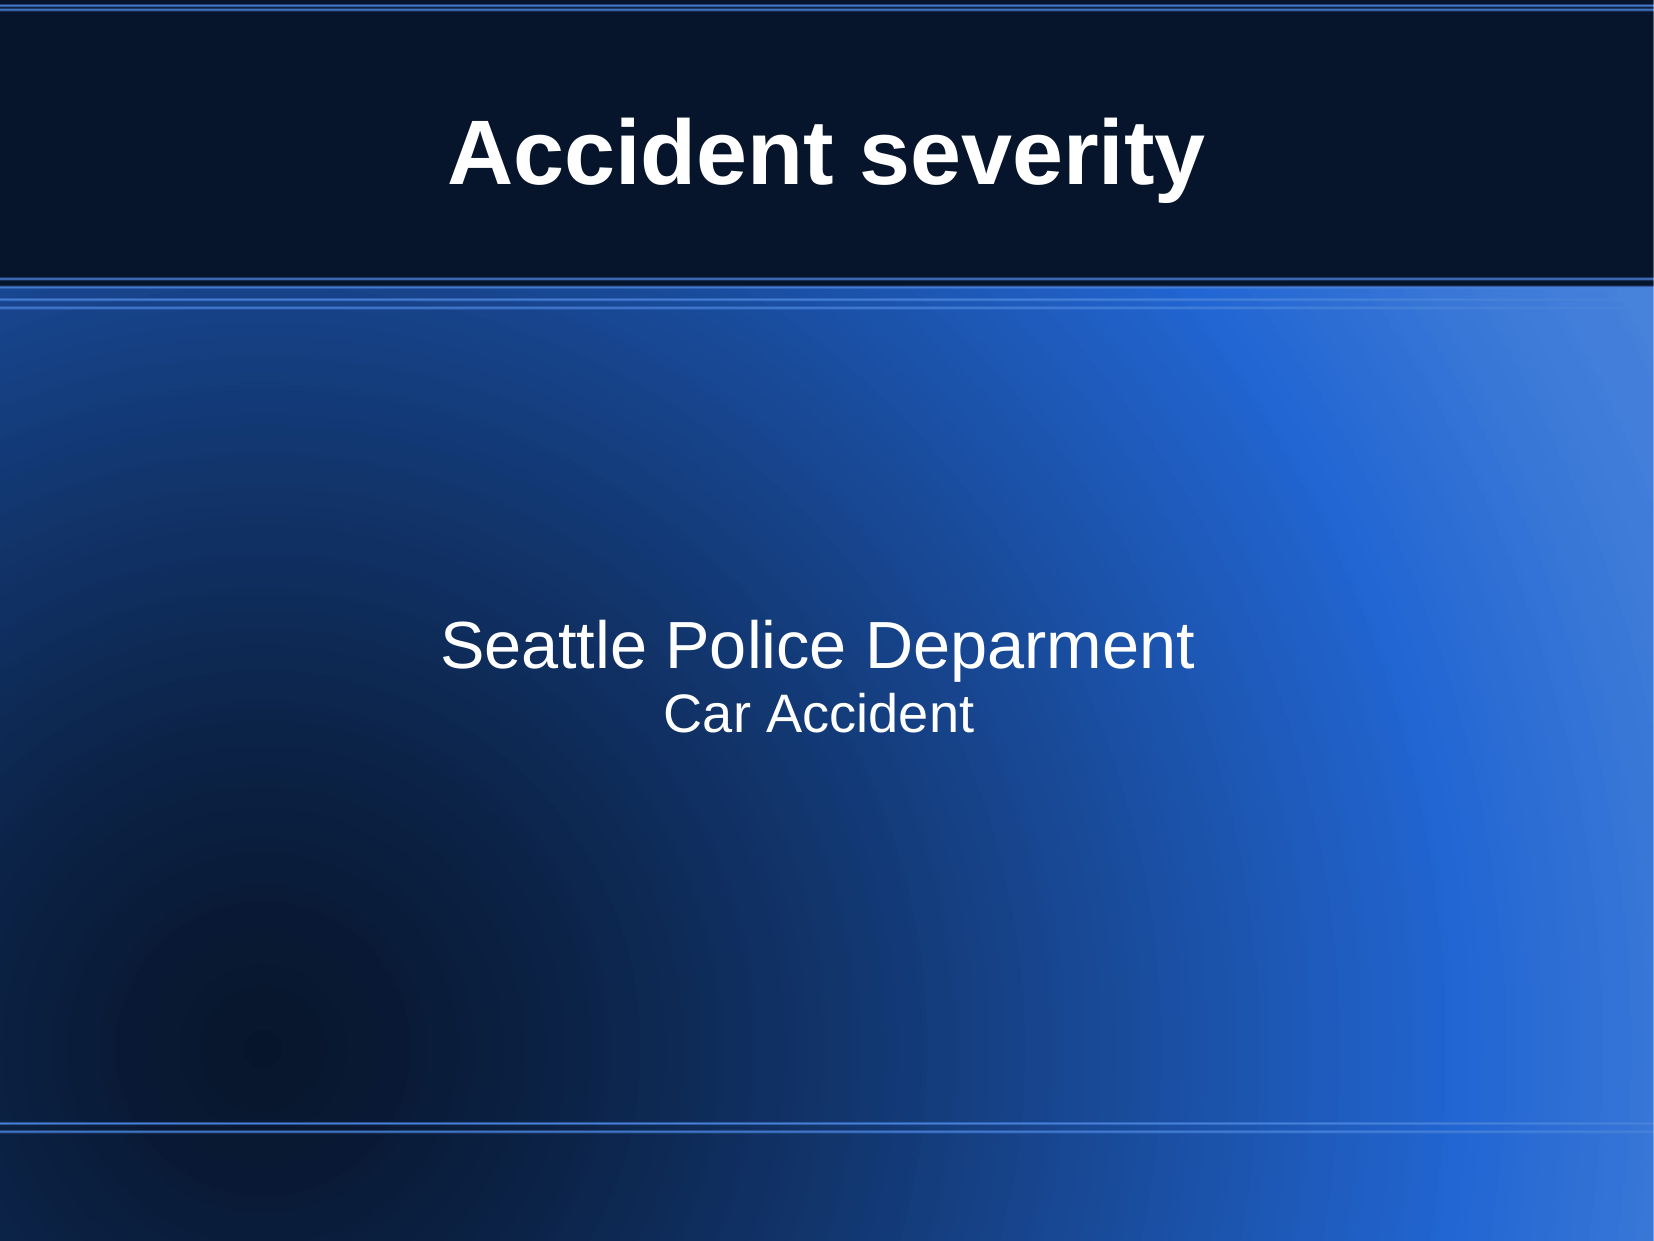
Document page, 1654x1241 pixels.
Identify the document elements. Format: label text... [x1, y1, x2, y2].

title Accident severity [82, 49, 1571, 257]
subtitle Seattle Police Deparment Car Accident [82, 355, 1571, 1058]
picture [0, 0, 1654, 1241]
